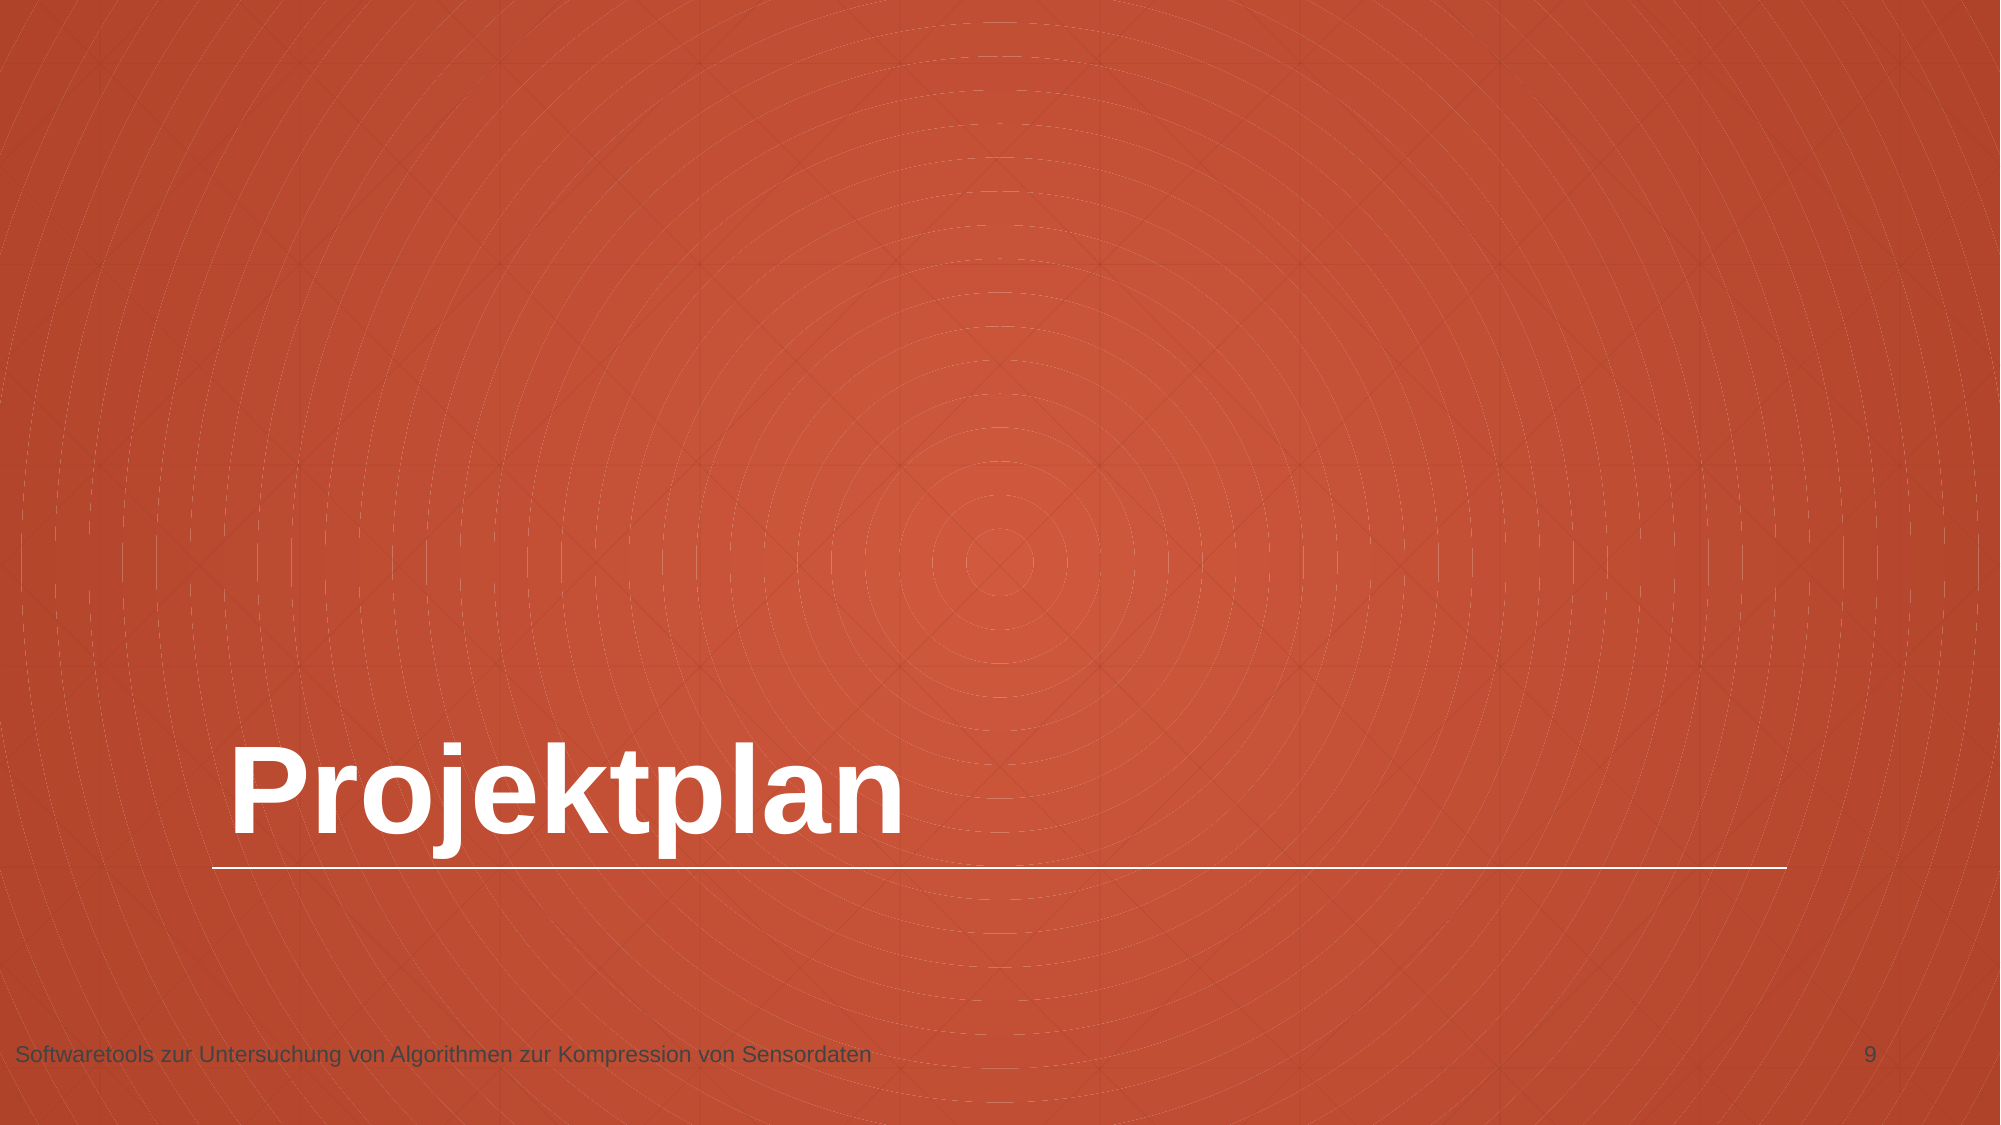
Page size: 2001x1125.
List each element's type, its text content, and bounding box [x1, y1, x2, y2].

text_box [1849, 1031, 2000, 1069]
title Projektplan [212, 416, 1788, 867]
text_box Softwaretools zur Untersuchung von Algorithmen zur Kompression von Sensordaten [0, 1031, 1006, 1069]
